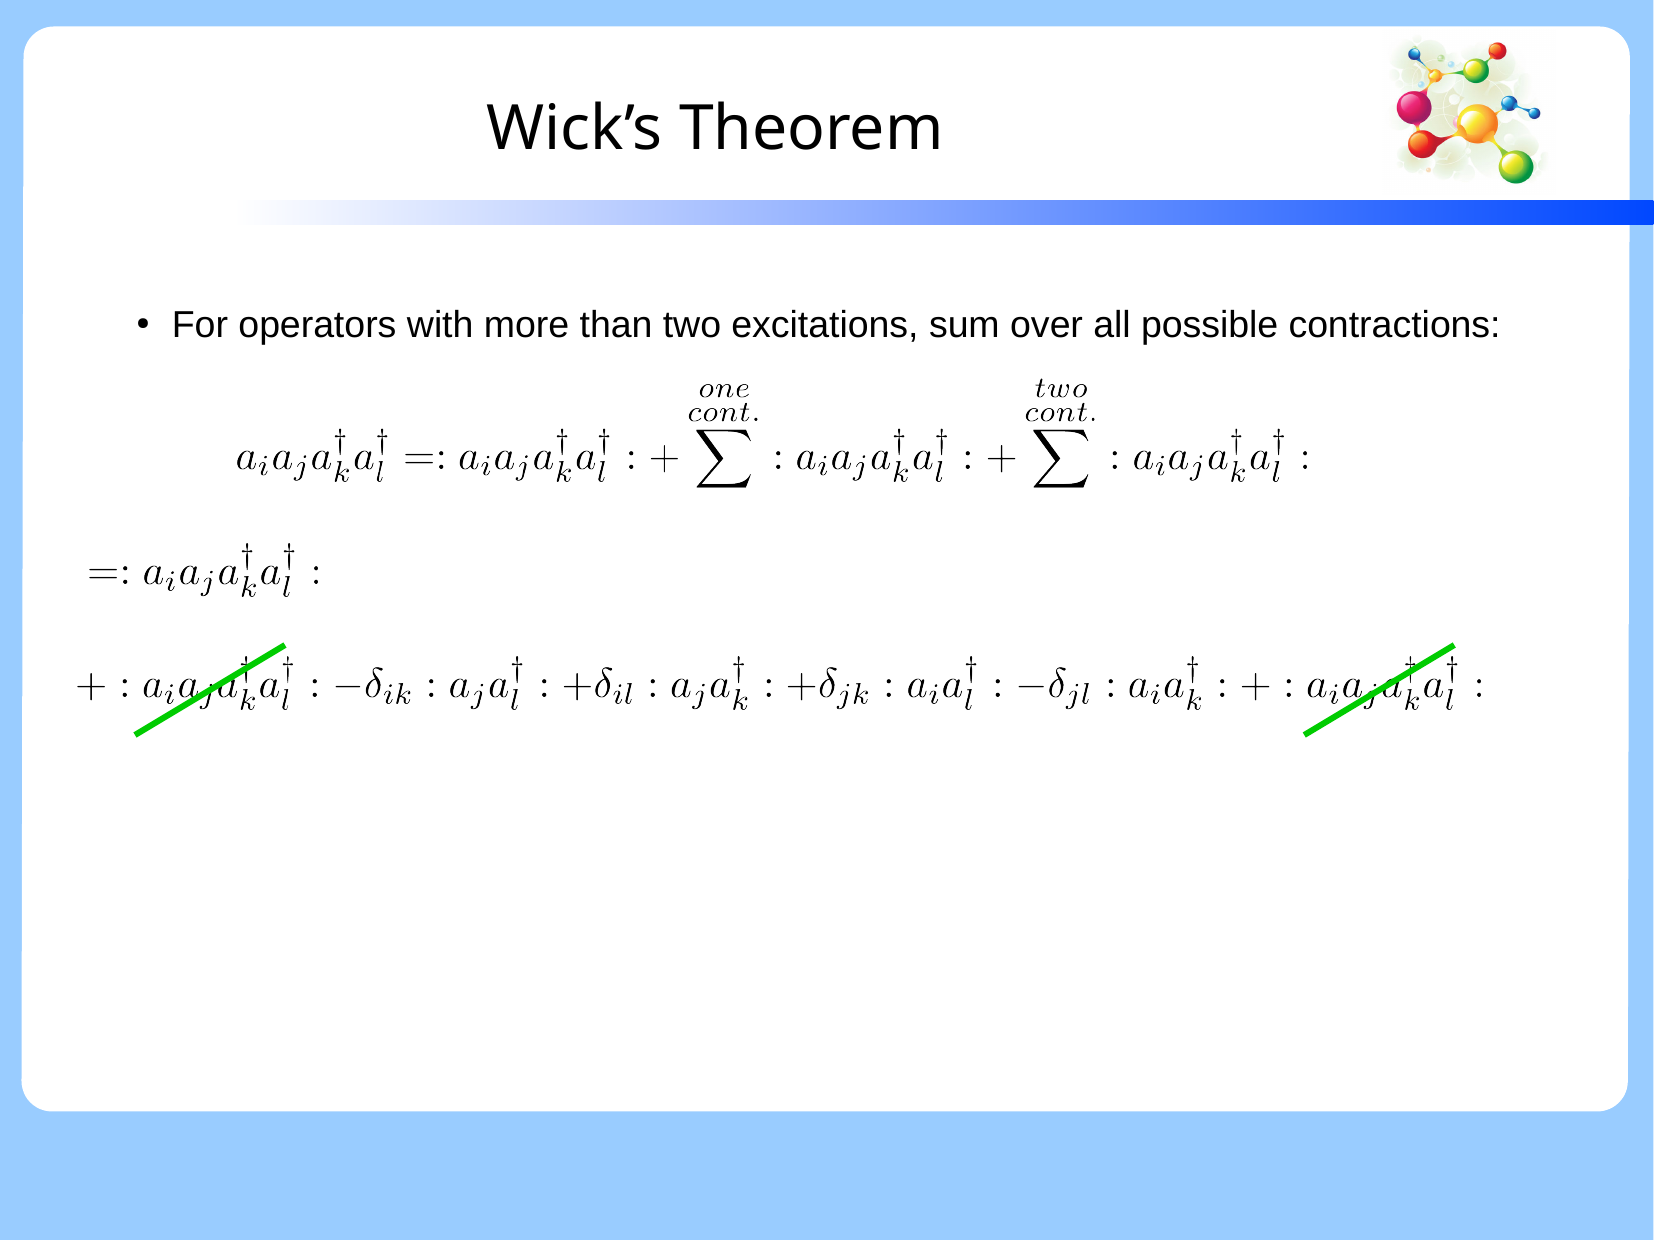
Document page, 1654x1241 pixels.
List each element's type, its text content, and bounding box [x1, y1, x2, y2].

picture [237, 378, 1307, 488]
picture [1354, 656, 1481, 710]
text_box For operators with more than two excitations, sum over all possible contractions: [121, 254, 1523, 1241]
picture [89, 543, 318, 598]
title Wick’s Theorem [82, 49, 1332, 201]
picture [77, 656, 259, 710]
picture [185, 656, 1428, 710]
table_cell [956, 201, 961, 224]
table_cell [873, 201, 877, 224]
picture [1382, 29, 1556, 195]
